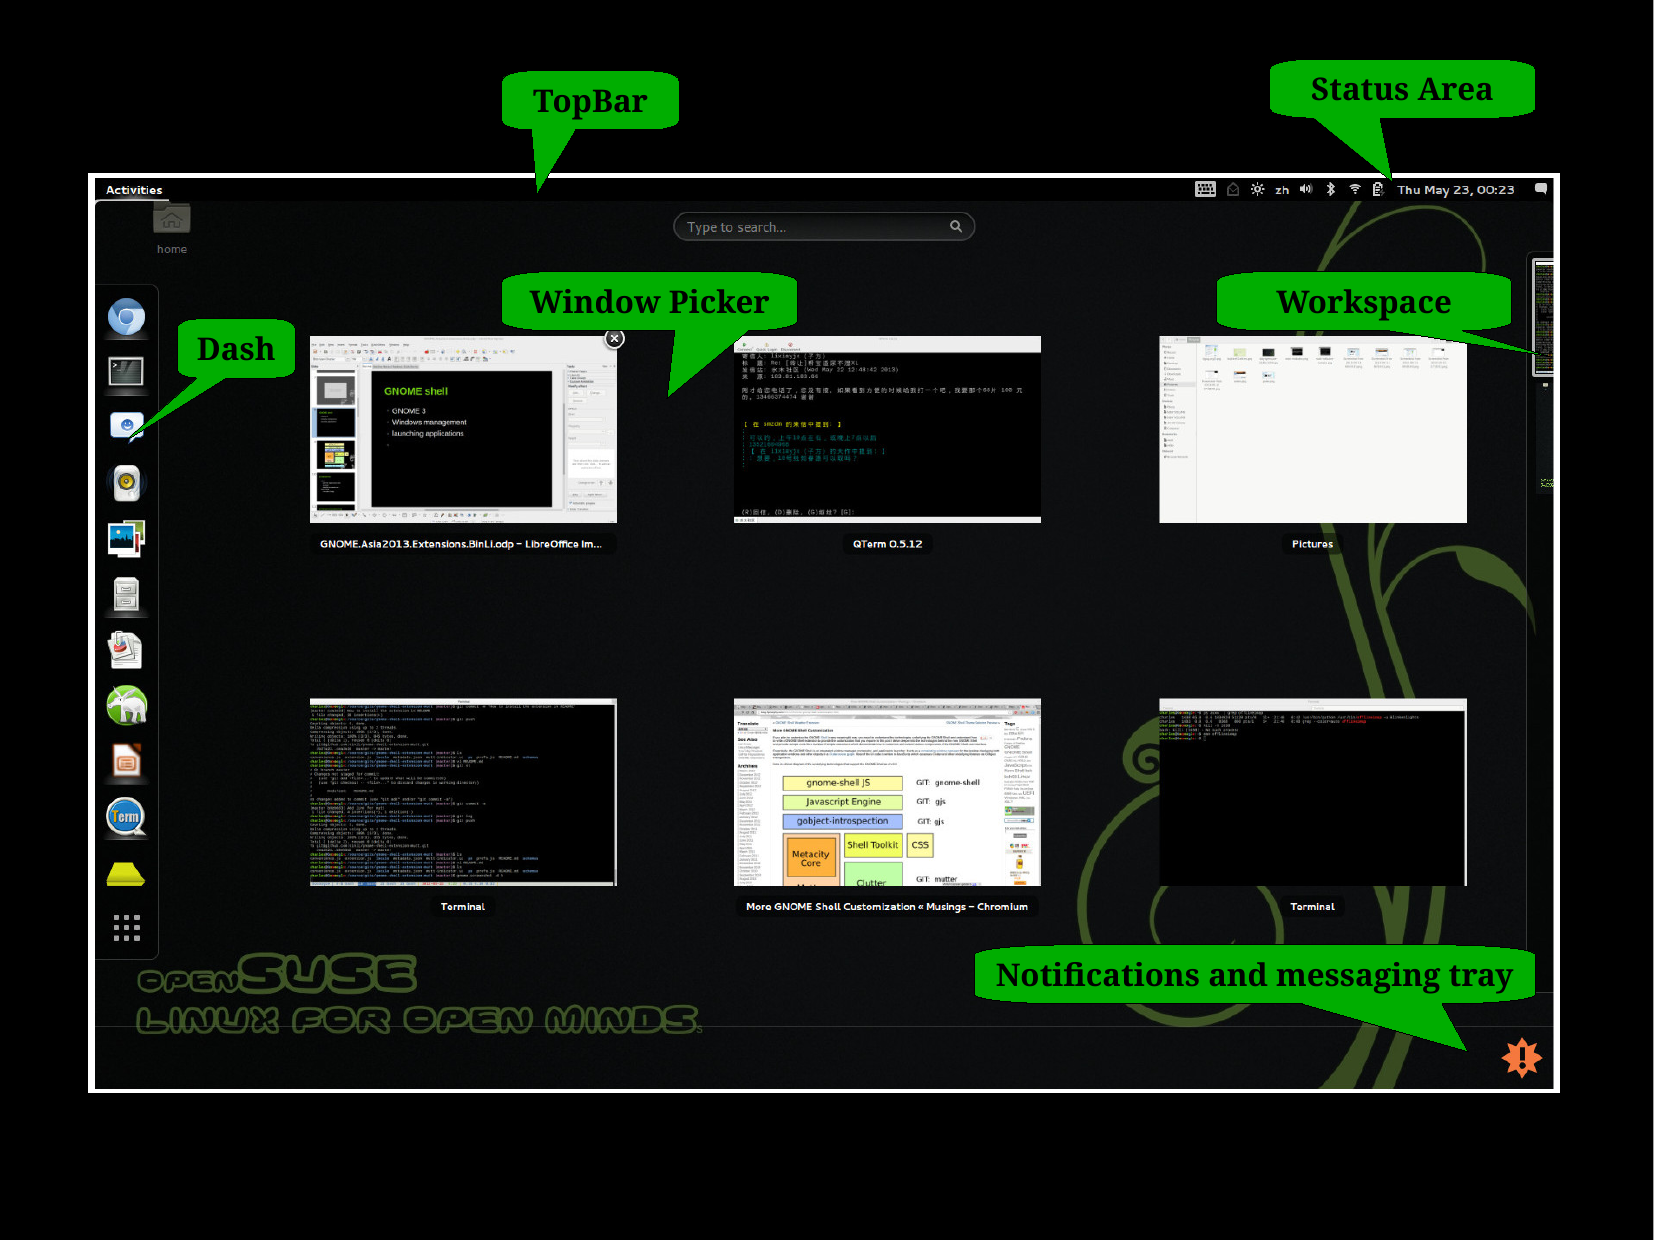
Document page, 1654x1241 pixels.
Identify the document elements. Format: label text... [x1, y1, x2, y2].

text_box Window Picker [501, 271, 798, 399]
text_box Status Area [1269, 59, 1536, 183]
picture [88, 173, 1560, 1093]
text_box Dash [123, 318, 296, 443]
text_box Workspace [1216, 271, 1550, 357]
text_box Notifications and messaging tray [974, 944, 1536, 1052]
text_box TopBar [501, 70, 680, 194]
